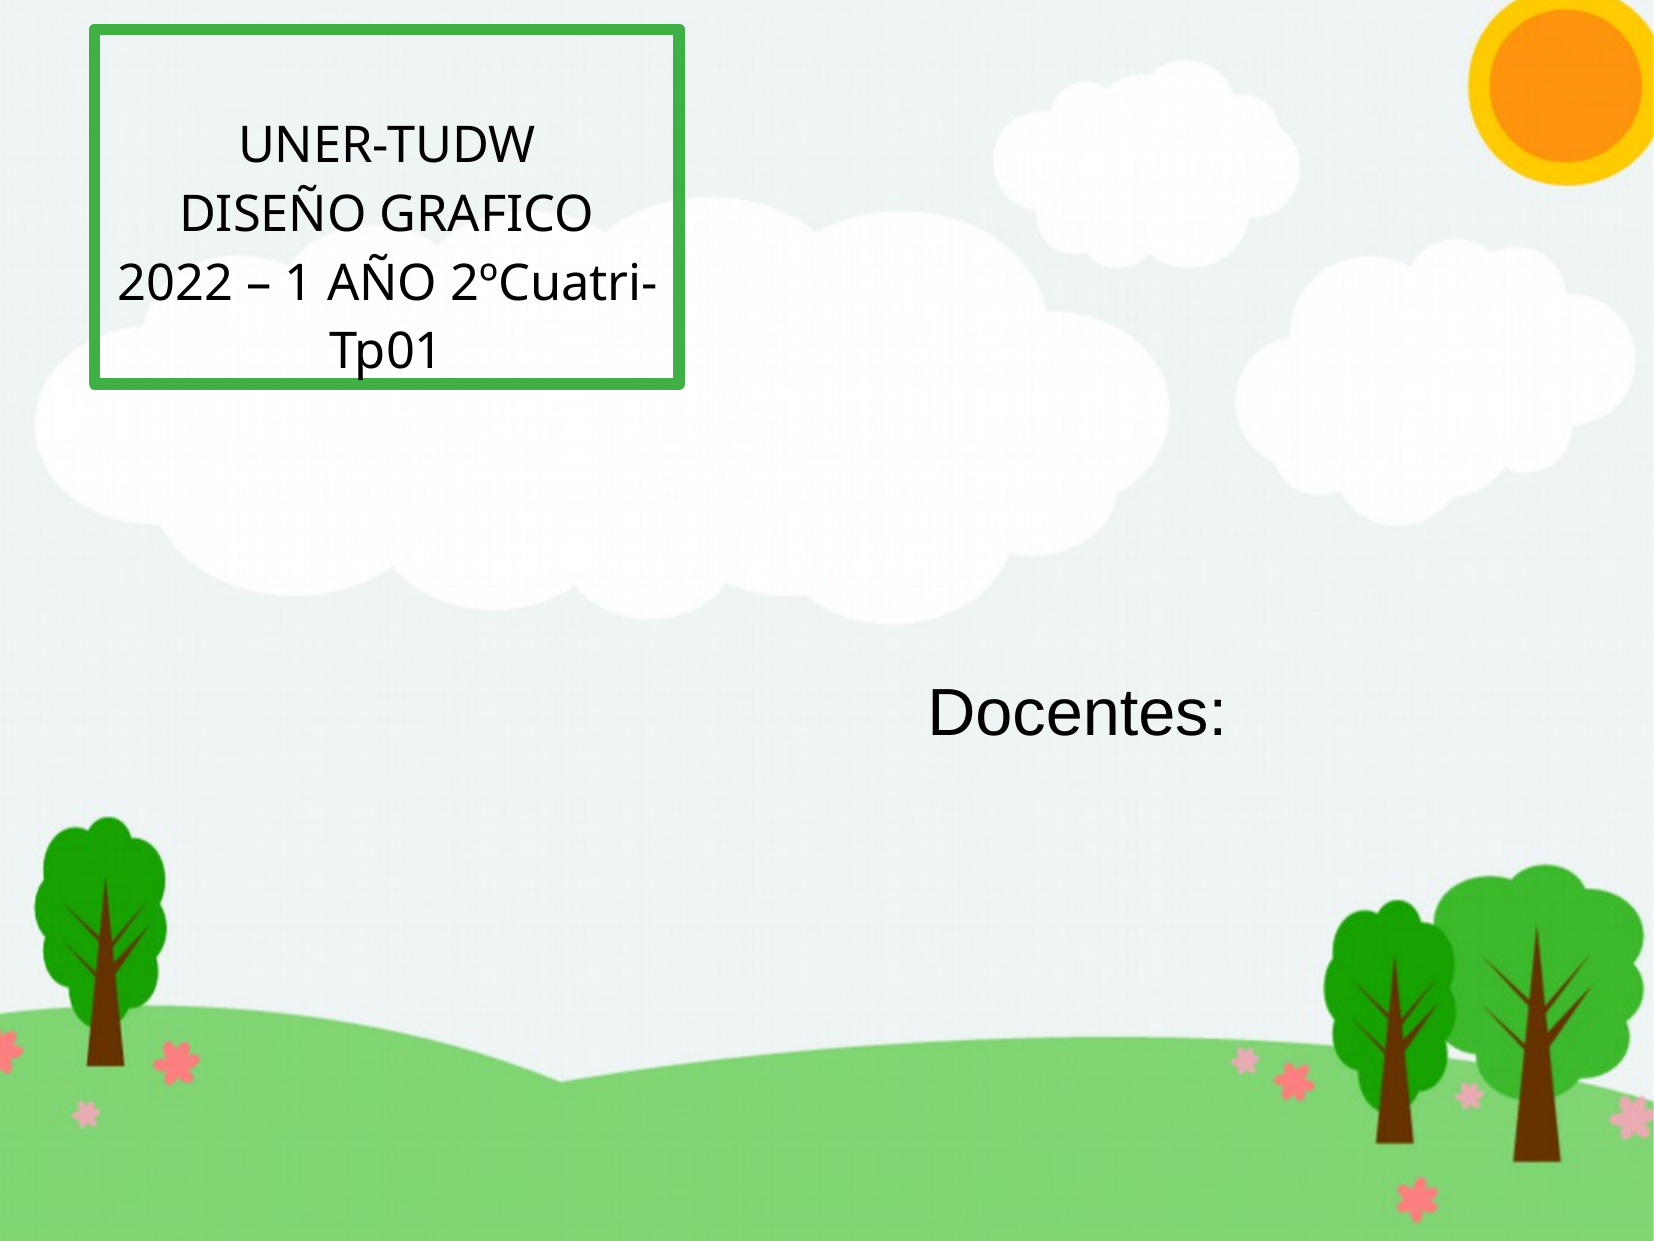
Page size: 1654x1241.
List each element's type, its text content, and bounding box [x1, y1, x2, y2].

subtitle Docentes: [661, 632, 1512, 792]
title UNER-TUDW DISEÑO GRAFICO 2022 – 1 AÑO 2ºCuatri-Tp01 [94, 29, 680, 384]
picture [0, 0, 1654, 1241]
